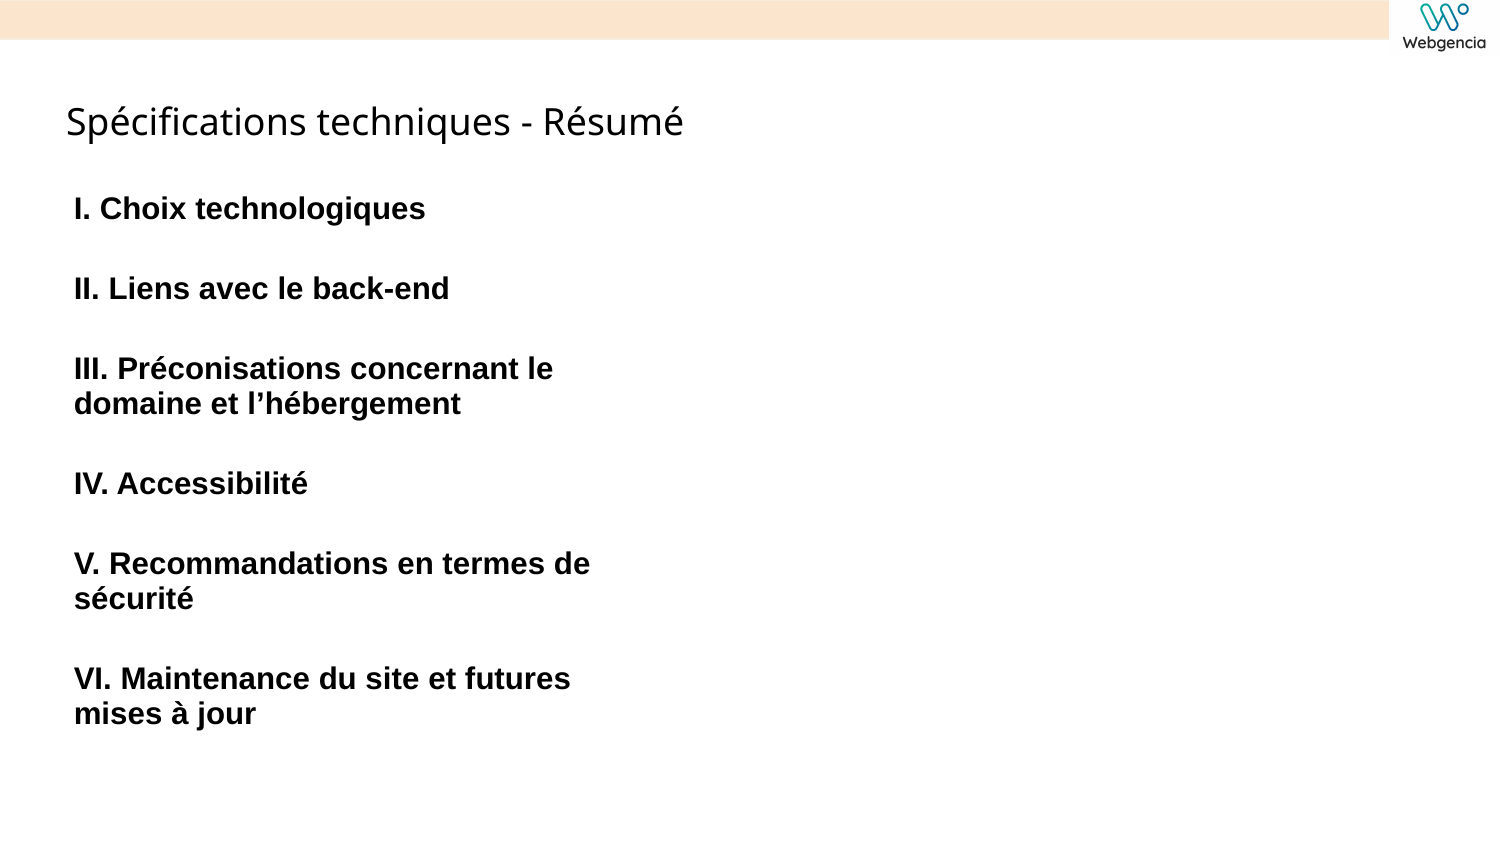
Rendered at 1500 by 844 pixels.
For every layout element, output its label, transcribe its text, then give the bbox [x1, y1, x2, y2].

title Spécifications techniques - Résumé [51, 72, 1449, 167]
picture [1389, 0, 1500, 56]
text_box [0, 0, 1389, 40]
text_box I. Choix technologiques II. Liens avec le back-end III. Préconisations concernant le domaine et l’hébergement IV. Accessibilité V. Recommandations en termes de sécurité VI. Maintenance du site et futures mises à jour [59, 183, 635, 739]
